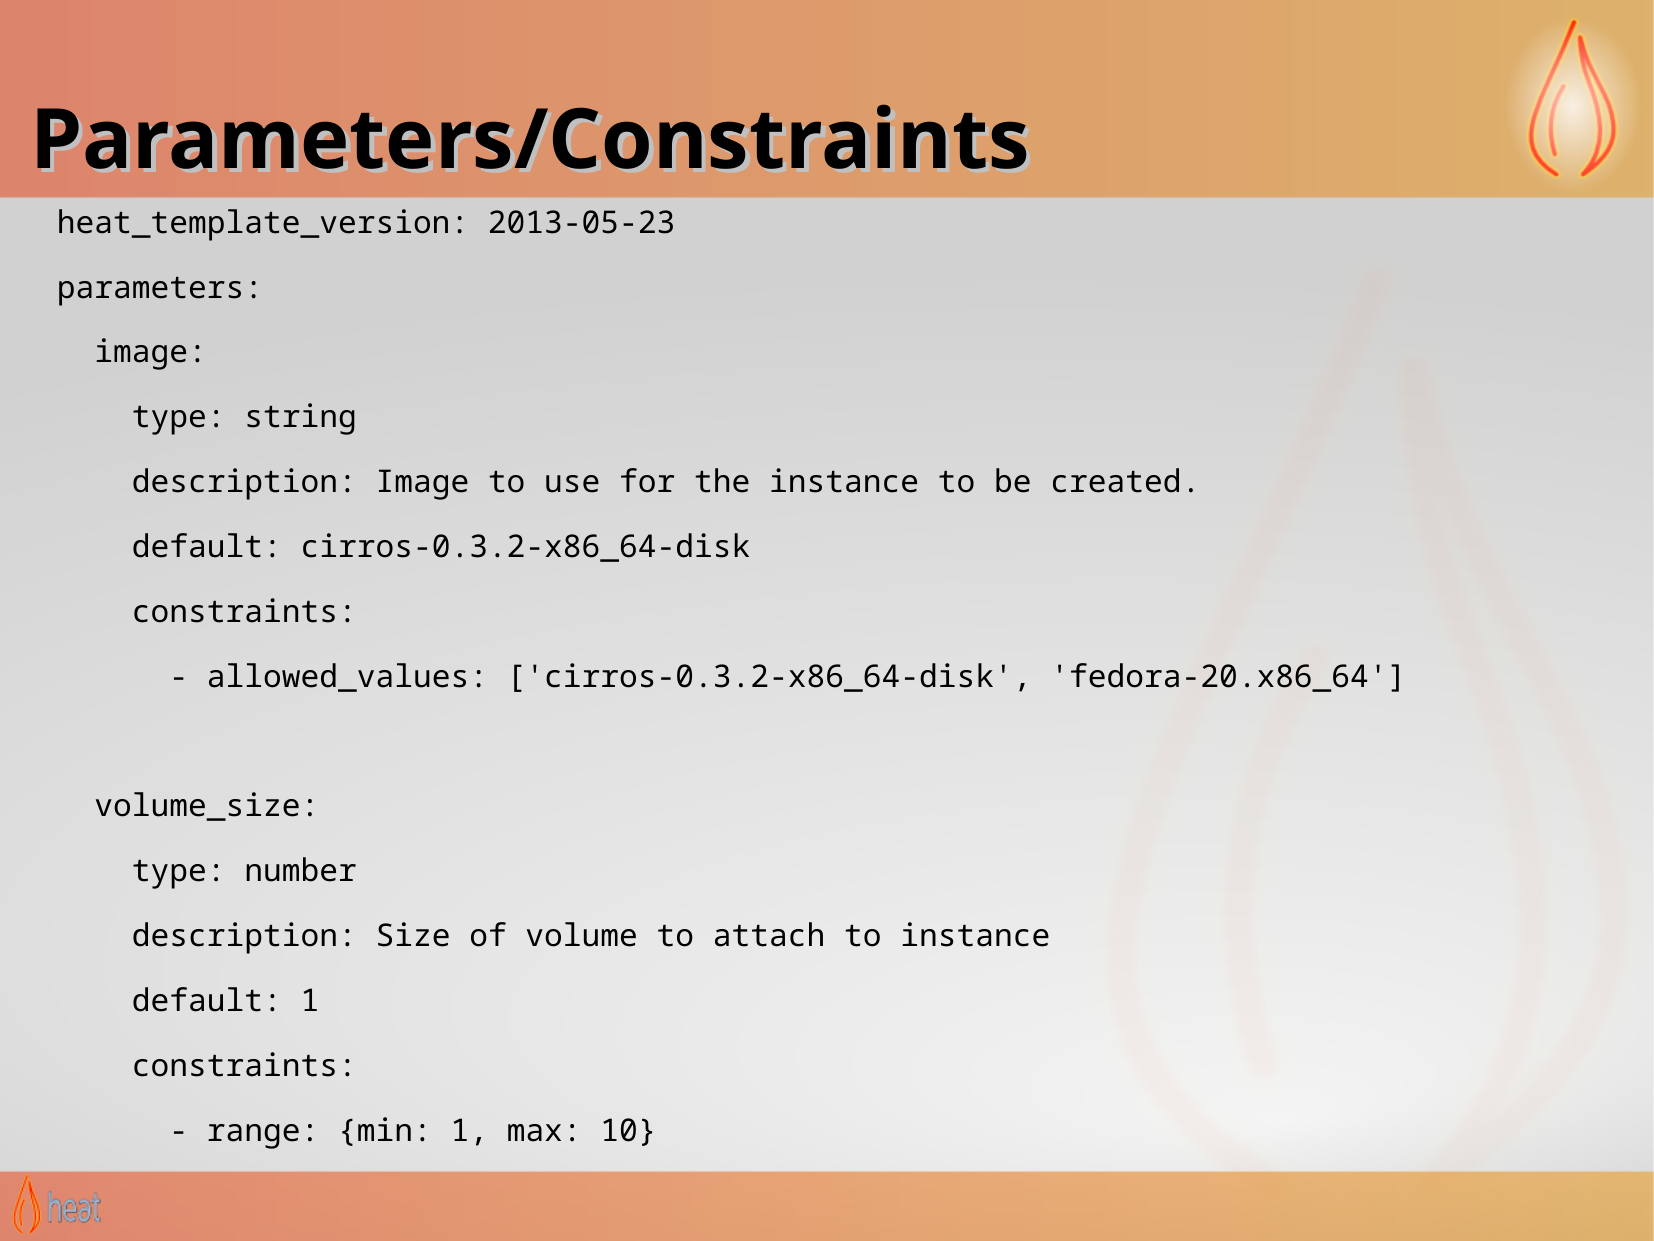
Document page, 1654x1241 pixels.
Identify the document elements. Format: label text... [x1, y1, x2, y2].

title Parameters/Constraints [30, 23, 1606, 249]
list heat_template_version: 2013-05-23 parameters: image: type: string description: Image to use for the instance to be created. default: cirros-0.3.2-x86_64-disk constraints: - allowed_values: ['cirros-0.3.2-x86_64-disk', 'fedora-20.x86_64'] volume_size: type: number description: Size of volume to attach to instance default: 1 constraints: - range: {min: 1, max: 10} [56, 199, 1546, 1156]
picture [0, 0, 1654, 1241]
